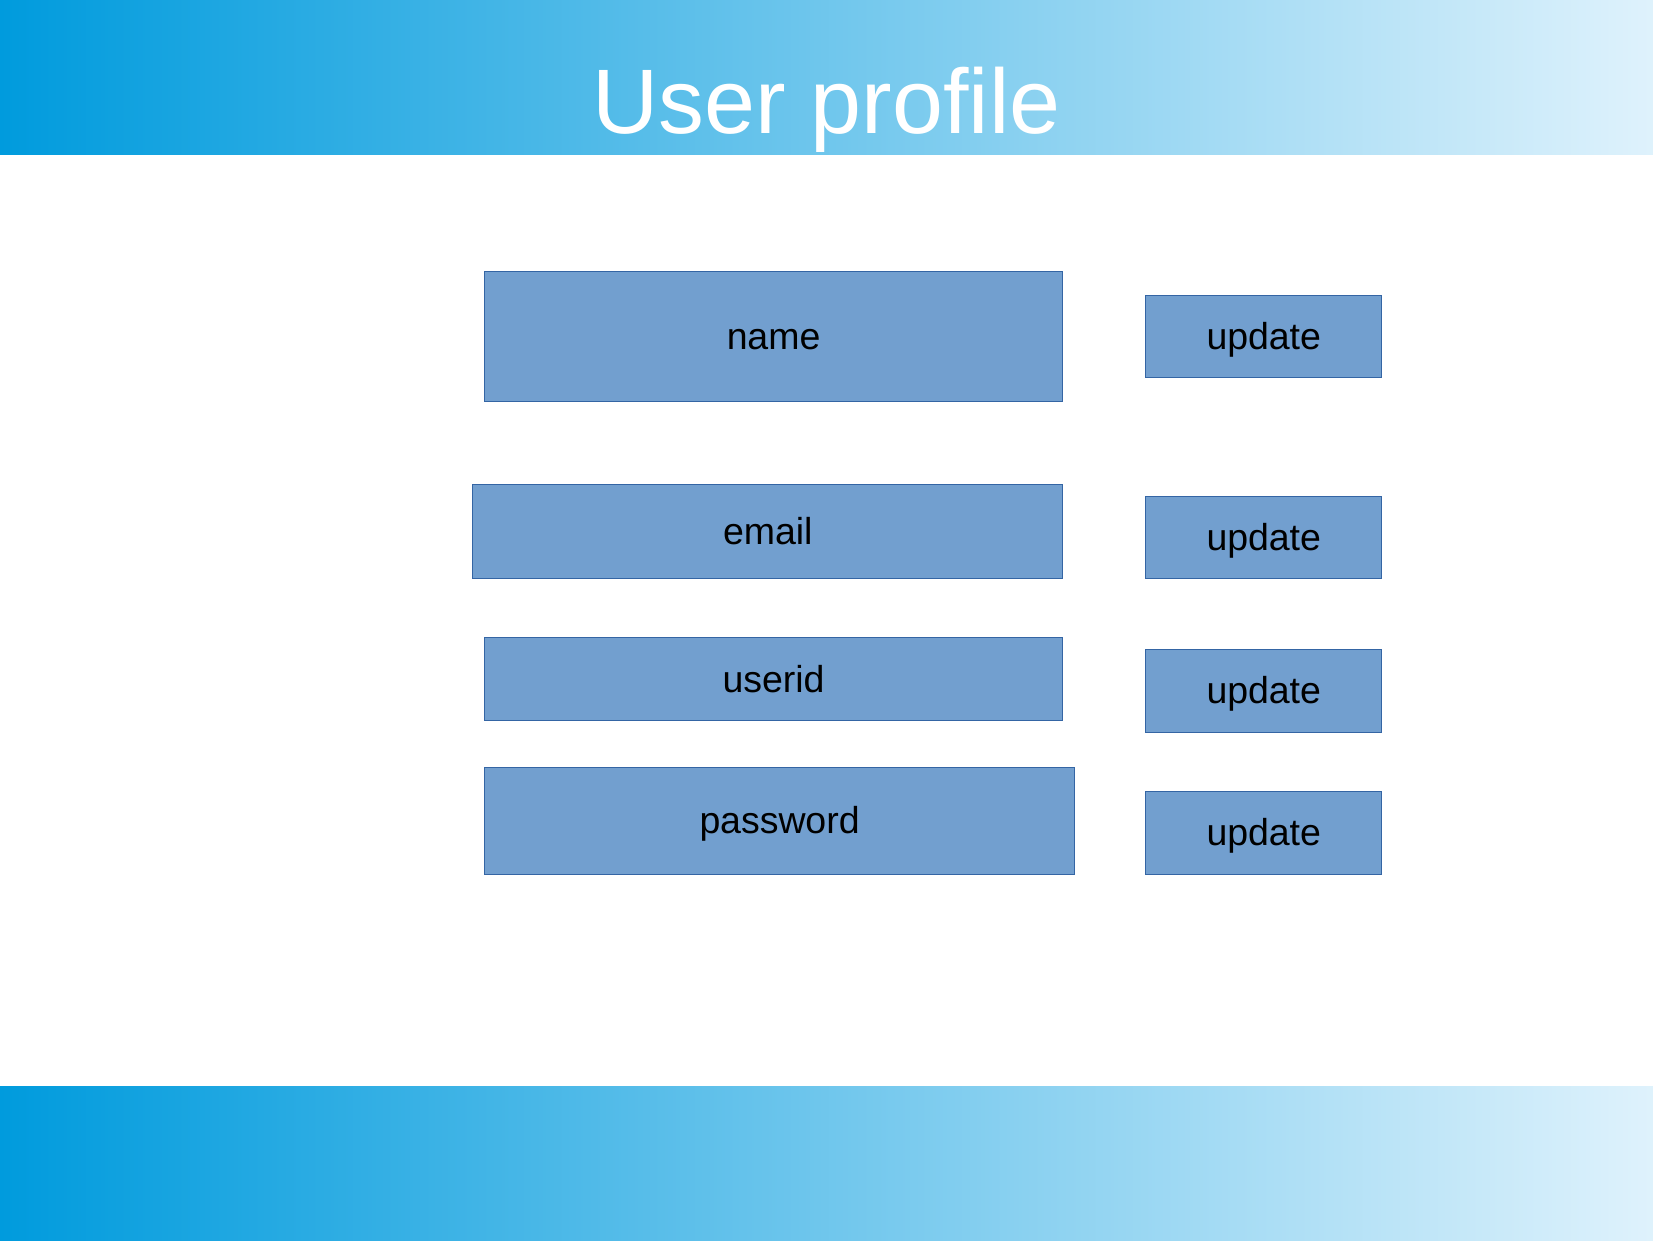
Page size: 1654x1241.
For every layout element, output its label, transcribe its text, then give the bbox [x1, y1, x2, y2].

text_box name [484, 271, 1063, 402]
text_box update [1145, 791, 1382, 875]
text_box update [1145, 295, 1382, 378]
text_box update [1145, 649, 1382, 733]
text_box userid [484, 637, 1063, 721]
text_box password [484, 767, 1075, 875]
text_box update [1145, 496, 1382, 579]
title User profile [82, 49, 1571, 155]
text_box email [472, 484, 1063, 579]
